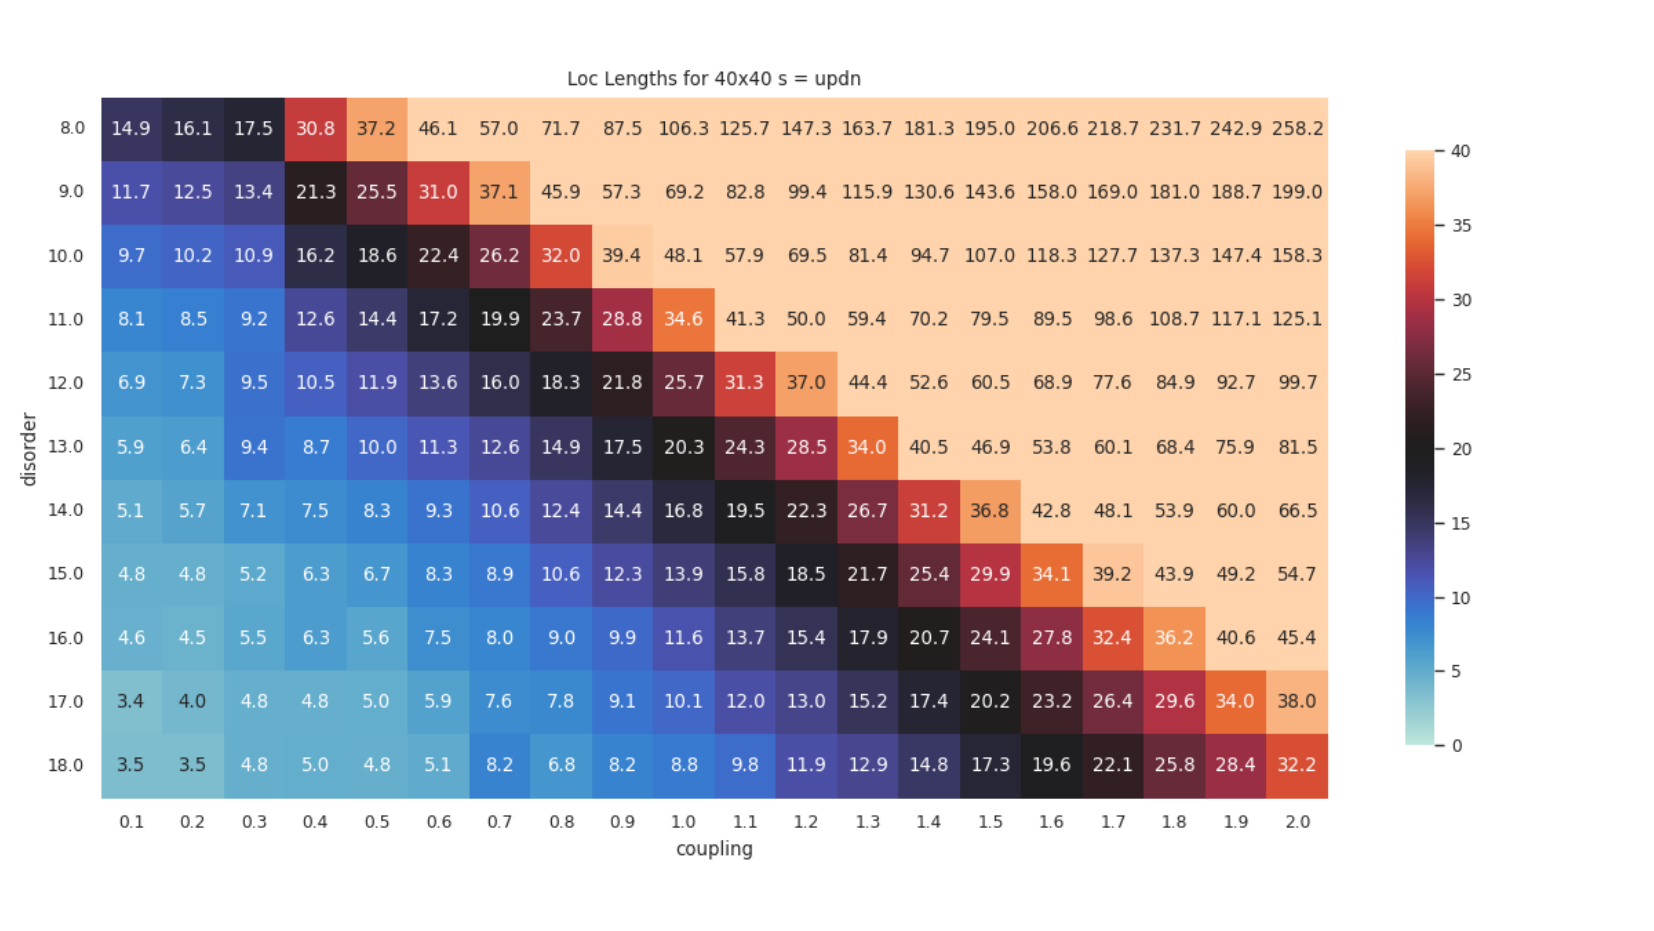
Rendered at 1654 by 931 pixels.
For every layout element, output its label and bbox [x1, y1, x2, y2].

picture [1, 51, 1654, 879]
